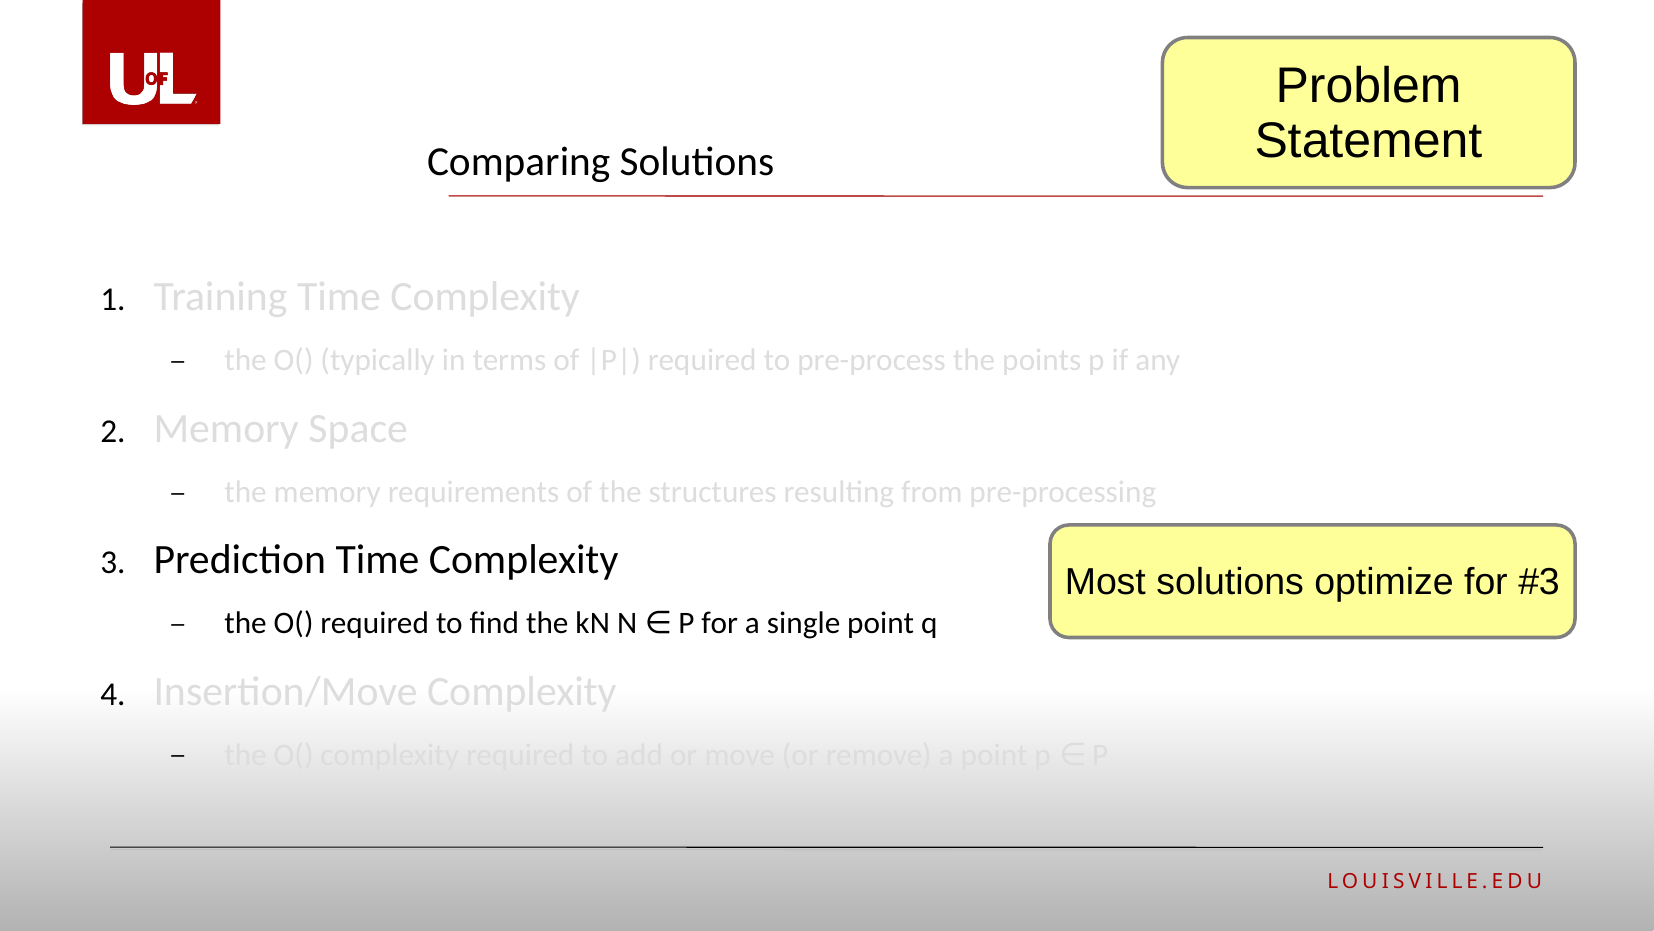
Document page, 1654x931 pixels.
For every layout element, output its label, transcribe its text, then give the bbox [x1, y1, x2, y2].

list Training Time Complexity the O() (typically in terms of |P|) required to pre-process the points p if any Memory Space the memory requirements of the structures resulting from pre-processing Prediction Time Complexity the O() required to find the kN N ∈ P for a single point q Insertion/Move Complexity the O() complexity required to add or move (or remove) a point p ∈ P [82, 279, 1571, 820]
text_box Problem Statement [1162, 37, 1576, 188]
picture [110, 52, 198, 105]
title Comparing Solutions [427, 134, 1544, 197]
text_box Most solutions optimize for #3 [1050, 524, 1576, 638]
